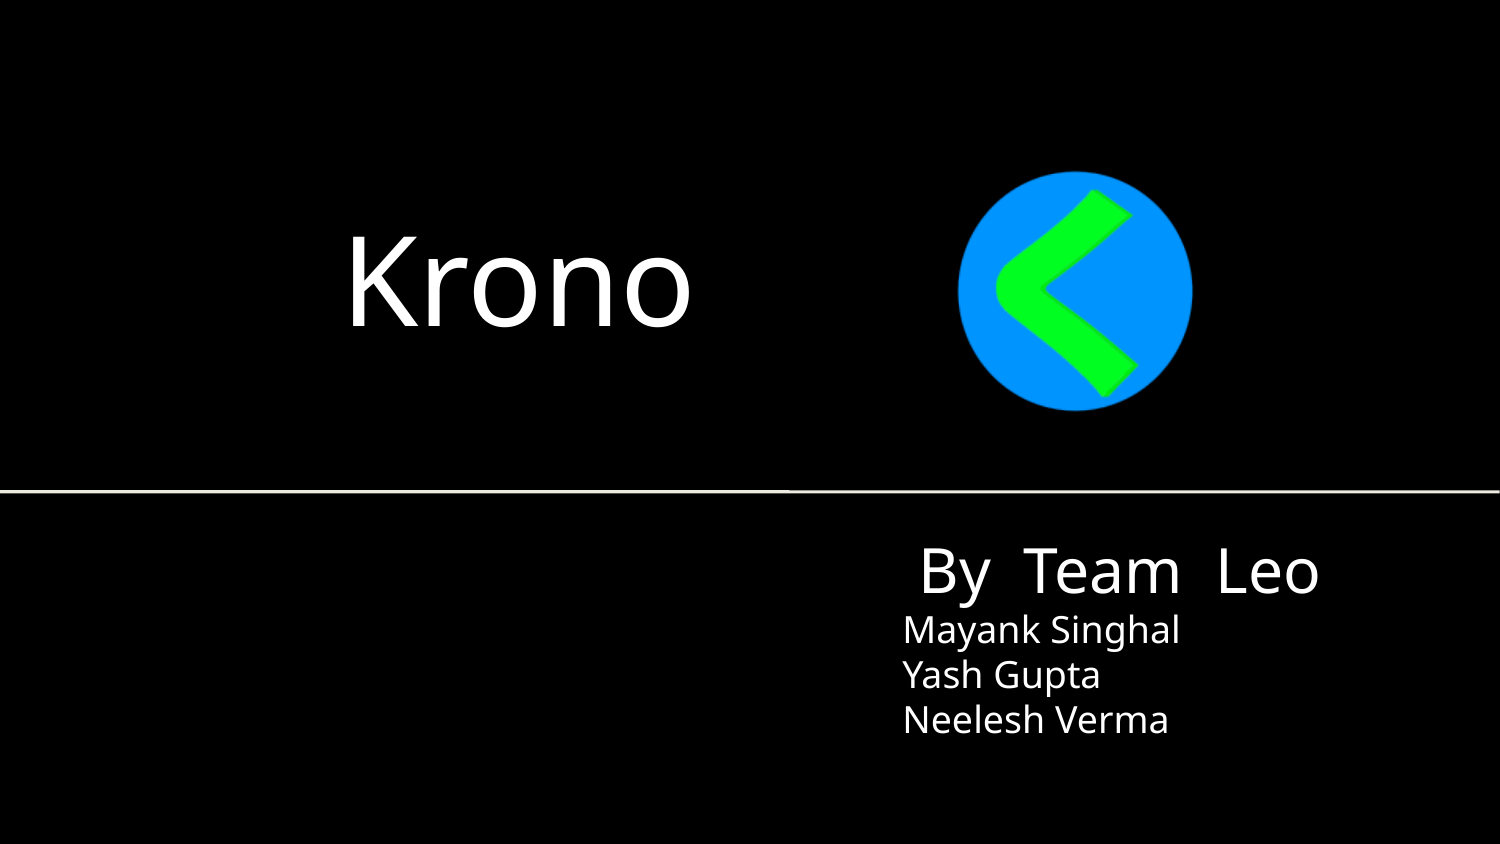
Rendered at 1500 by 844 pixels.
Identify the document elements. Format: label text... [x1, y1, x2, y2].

picture [926, 141, 1227, 442]
text_box By Team Leo Mayank Singhal Yash Gupta Neelesh Verma [887, 515, 1457, 802]
text_box Krono [326, 108, 818, 367]
